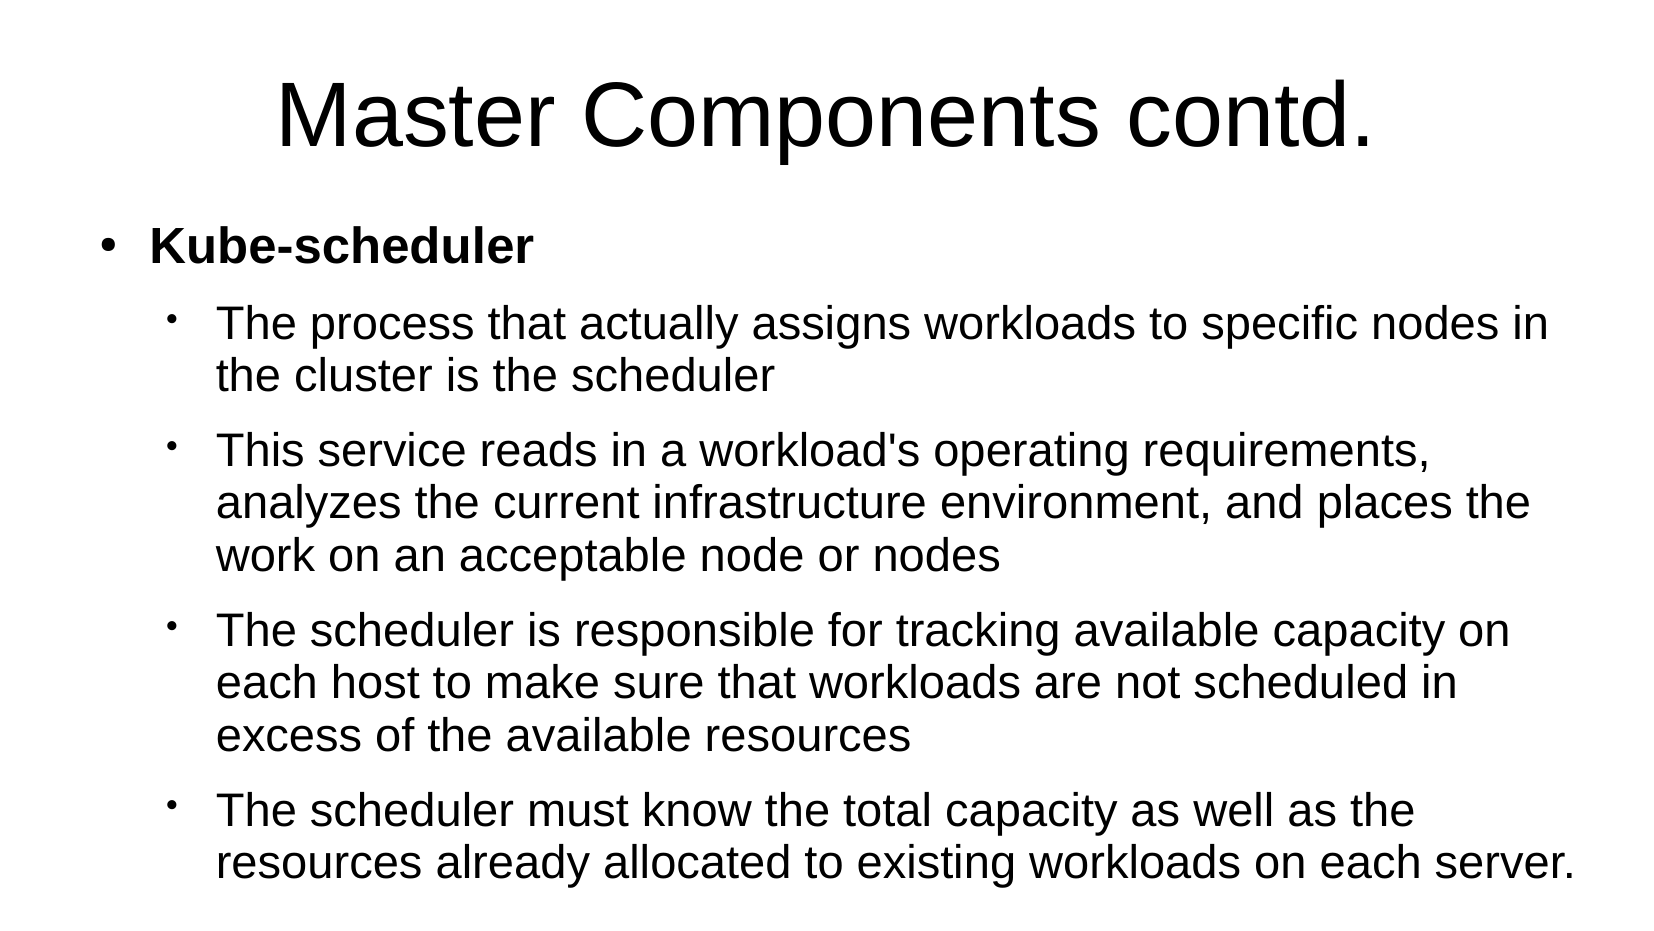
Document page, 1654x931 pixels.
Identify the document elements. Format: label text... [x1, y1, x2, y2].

list Kube-scheduler The process that actually assigns workloads to specific nodes in the cluster is the scheduler This service reads in a workload's operating requirements, analyzes the current infrastructure environment, and places the work on an acceptable node or nodes The scheduler is responsible for tracking available capacity on each host to make sure that workloads are not scheduled in excess of the available resources The scheduler must know the total capacity as well as the resources already allocated to existing workloads on each server. [82, 217, 1583, 898]
title Master Components contd. [82, 37, 1571, 193]
